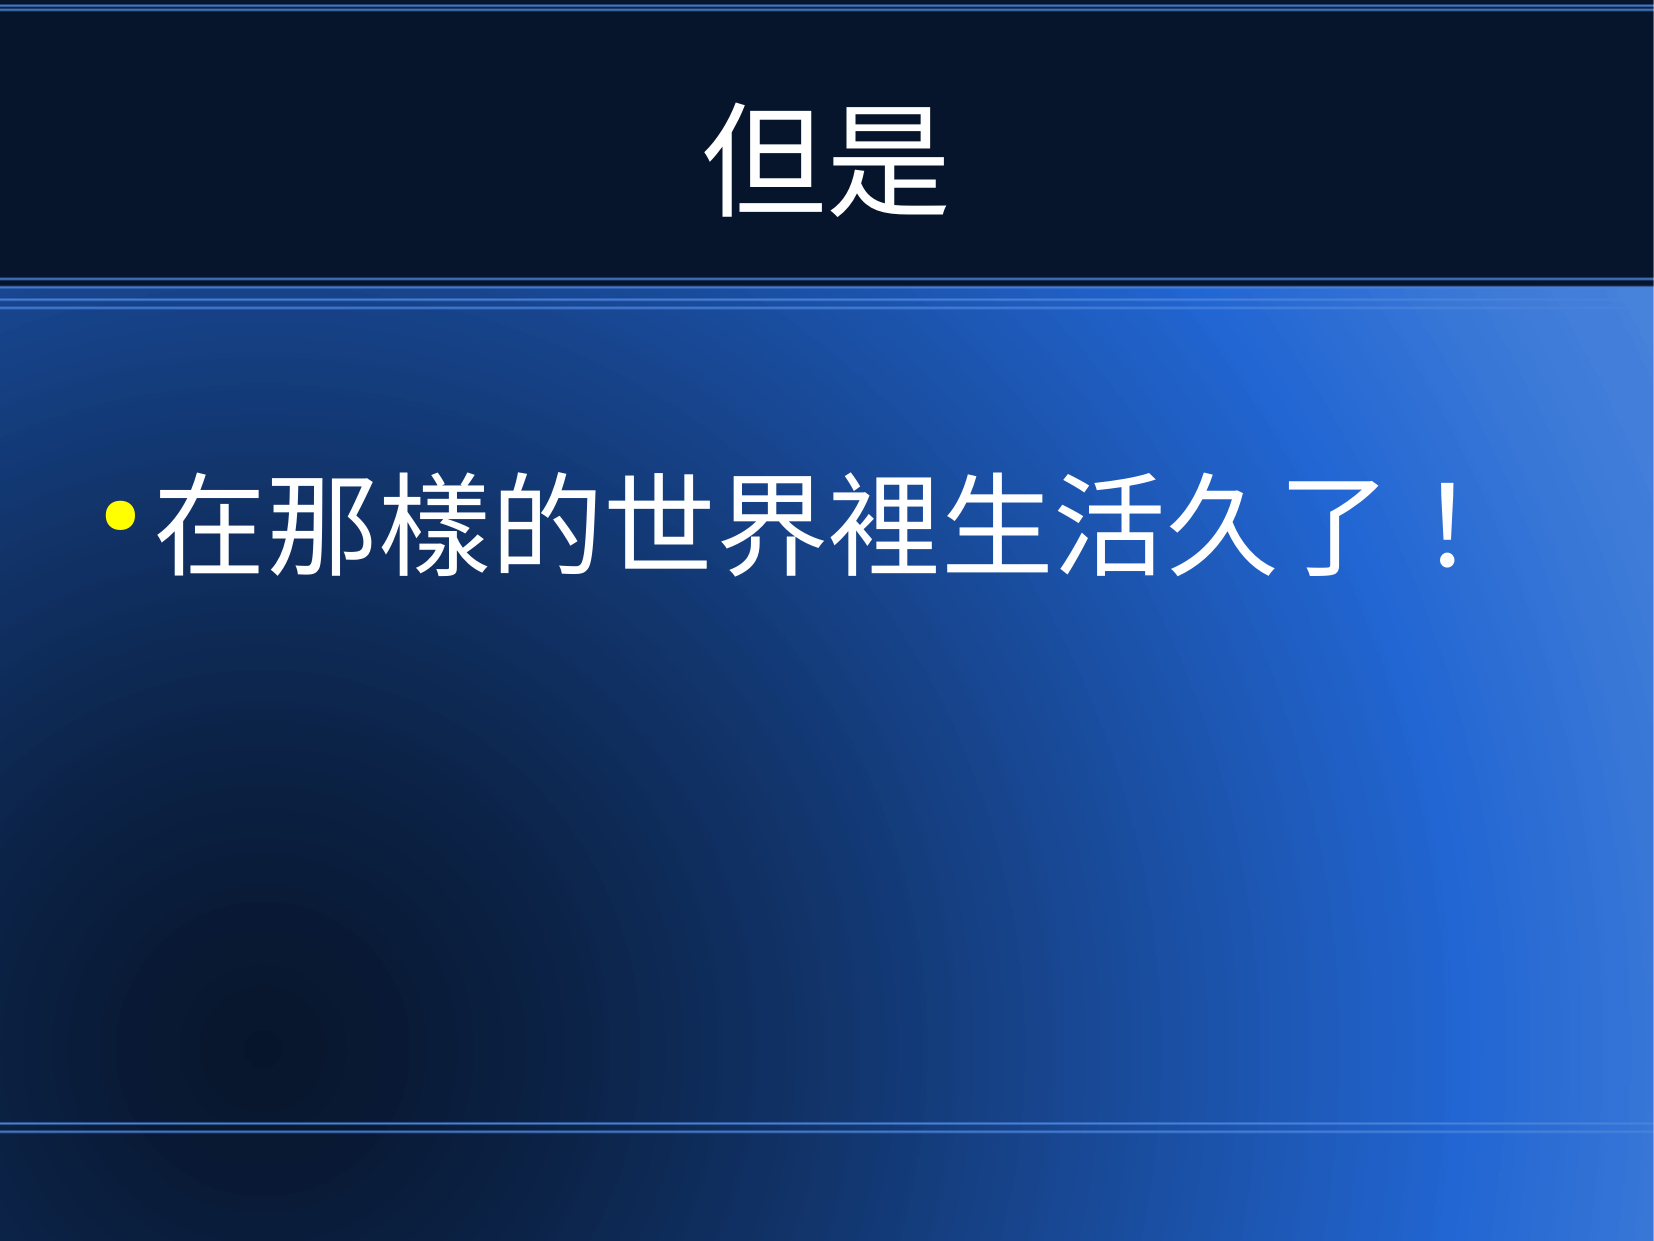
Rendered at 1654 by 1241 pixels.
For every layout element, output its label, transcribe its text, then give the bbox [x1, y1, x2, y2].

picture [0, 0, 1654, 1241]
title 但是 [82, 49, 1571, 257]
list 在那樣的世界裡生活久了！ [82, 355, 1571, 1241]
